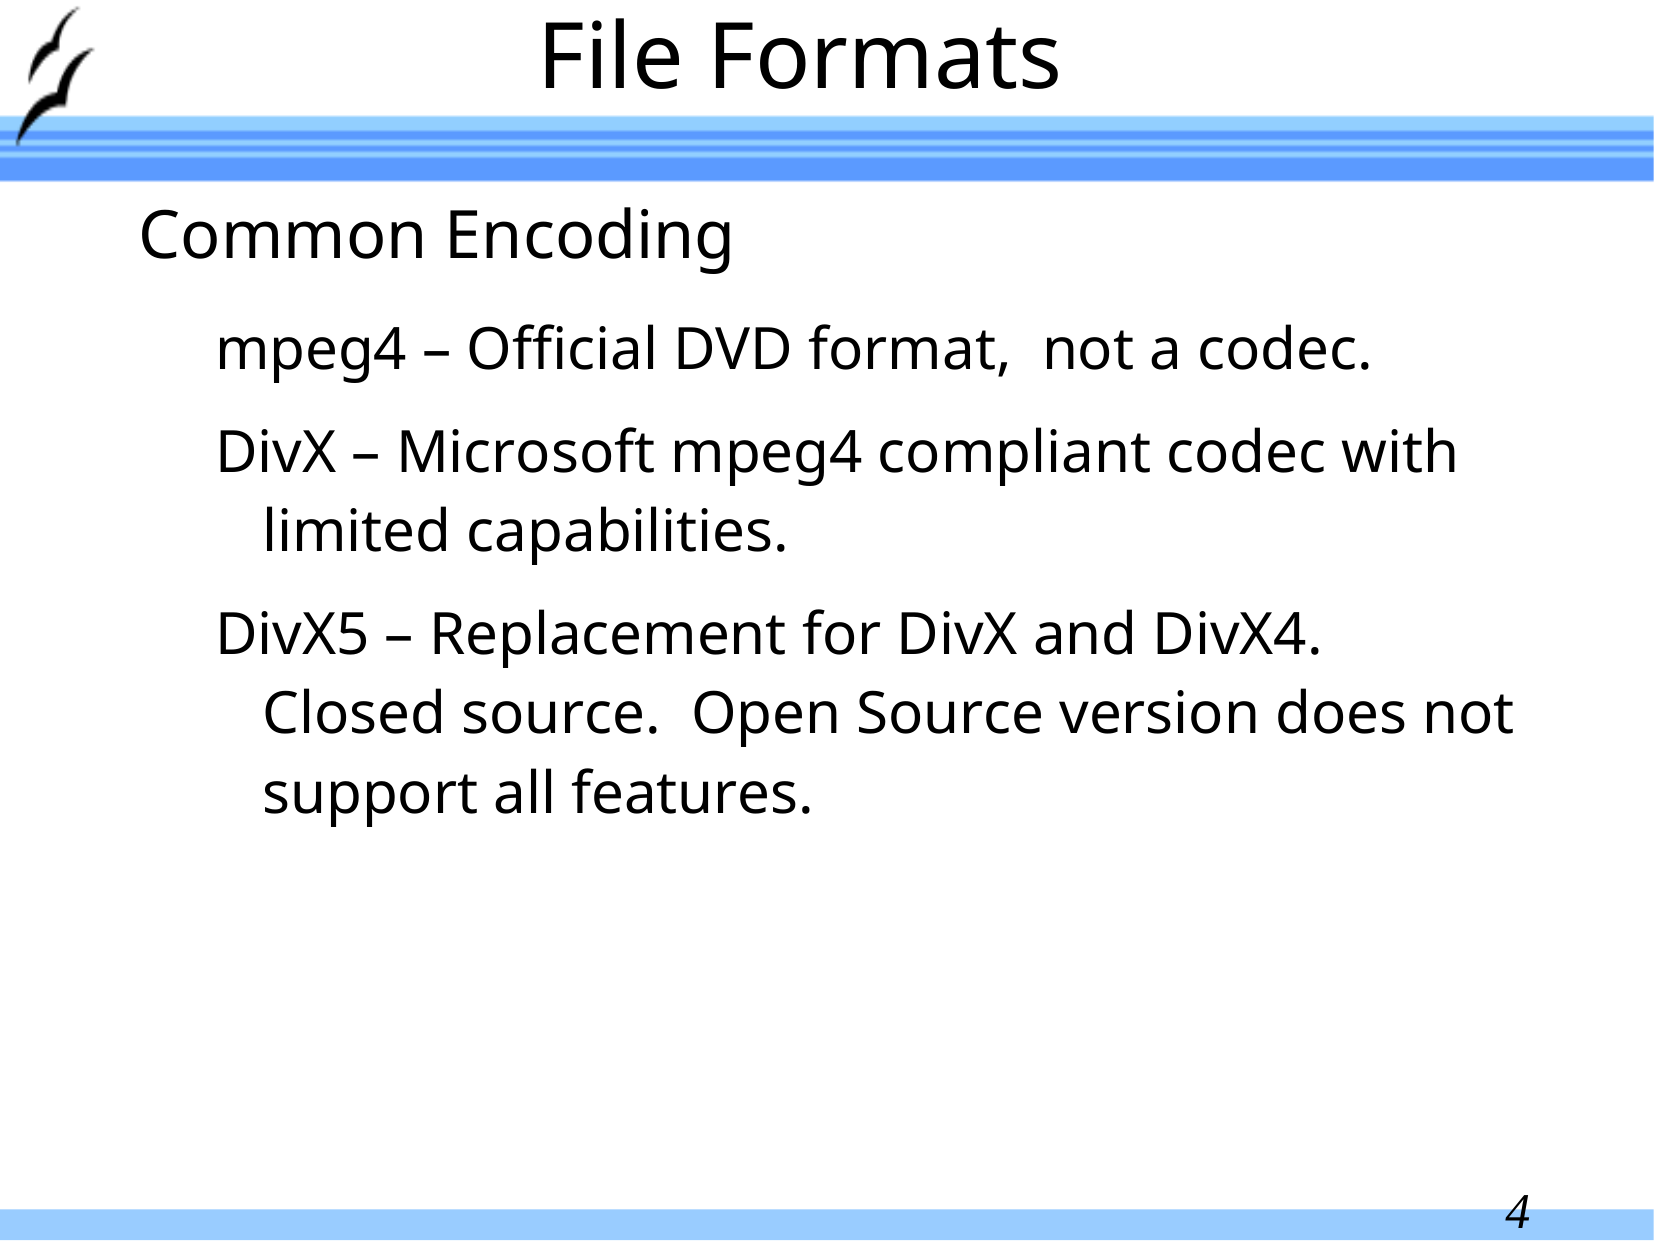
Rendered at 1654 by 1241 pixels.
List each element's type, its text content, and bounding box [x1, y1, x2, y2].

title File Formats [94, 0, 1507, 121]
picture [0, 0, 1654, 188]
list Common Encoding mpeg4 – Official DVD format, not a codec. DivX – Microsoft mpeg4 compliant codec with limited capabilities. DivX5 – Replacement for DivX and DivX4. Closed source. Open Source version does not support all features. [120, 187, 1533, 1195]
